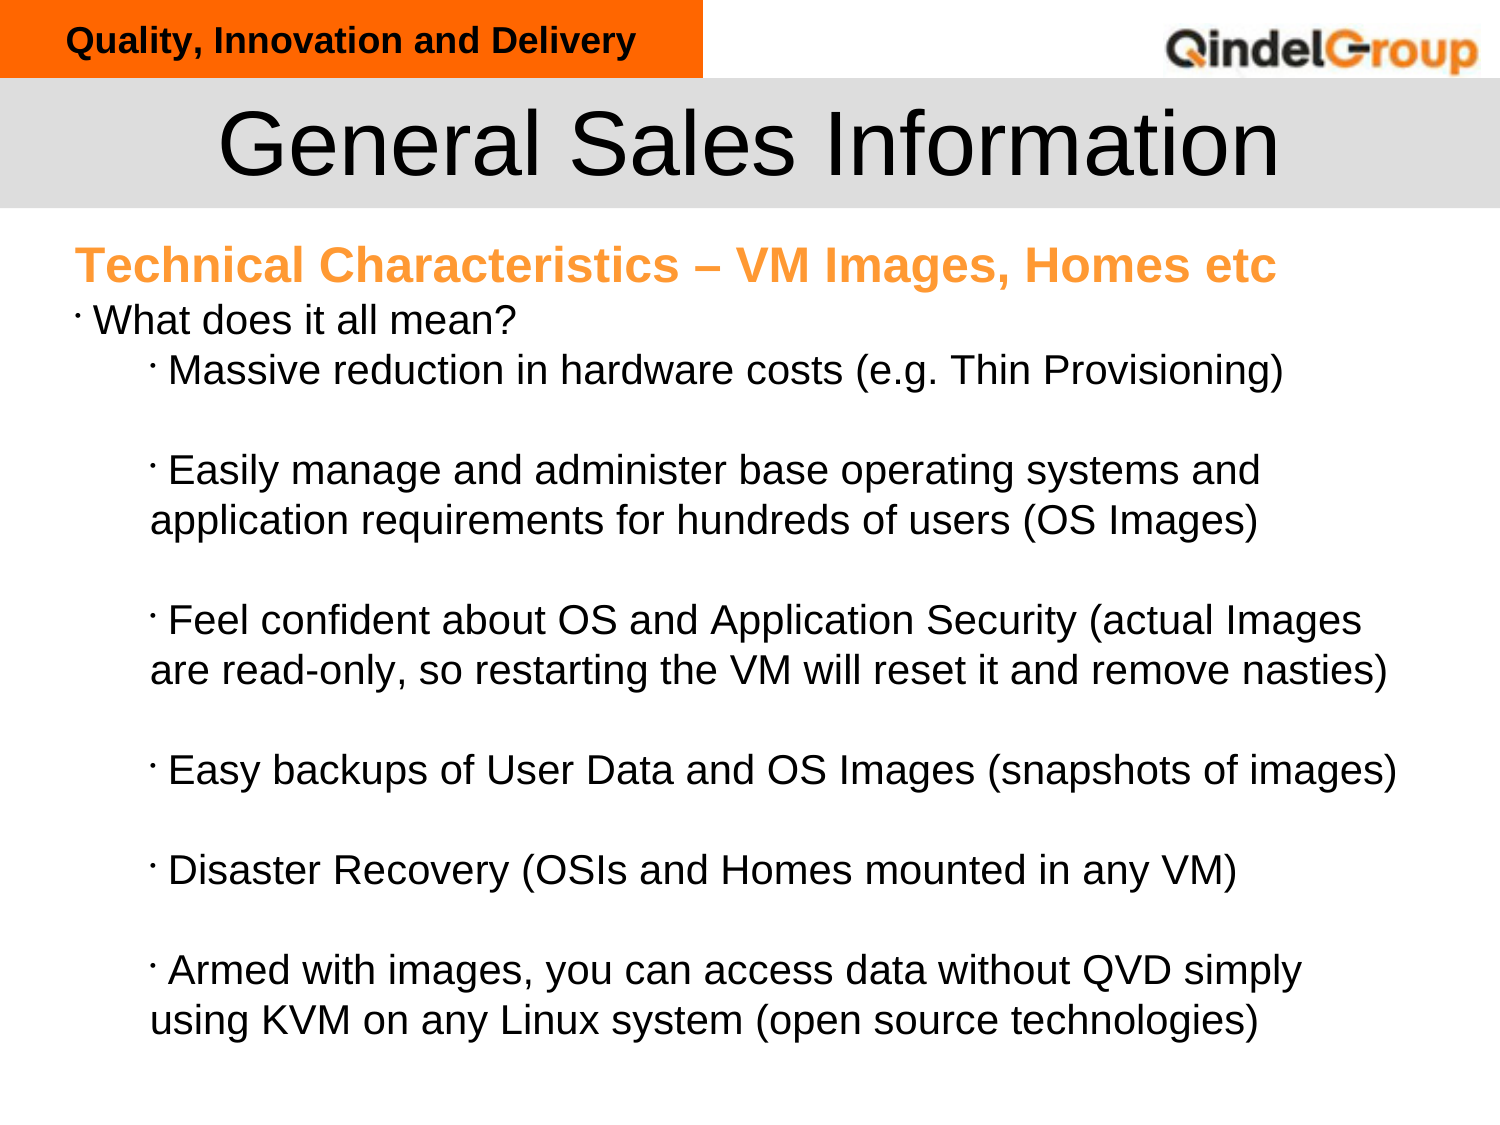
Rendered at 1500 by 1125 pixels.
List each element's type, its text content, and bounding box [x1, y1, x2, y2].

title General Sales Information [75, 45, 1426, 224]
text_box Technical Characteristics – VM Images, Homes etc What does it all mean? Massive reduction in hardware costs (e.g. Thin Provisioning) Easily manage and administer base operating systems and application requirements for hundreds of users (OS Images) Feel confident about OS and Application Security (actual Images are read-only, so restarting the VM will reset it and remove nasties) Easy backups of User Data and OS Images (snapshots of images) Disaster Recovery (OSIs and Homes mounted in any VM) Armed with images, you can access data without QVD simply using KVM on any Linux system (open source technologies) [60, 224, 1426, 1051]
picture [1163, 23, 1481, 78]
